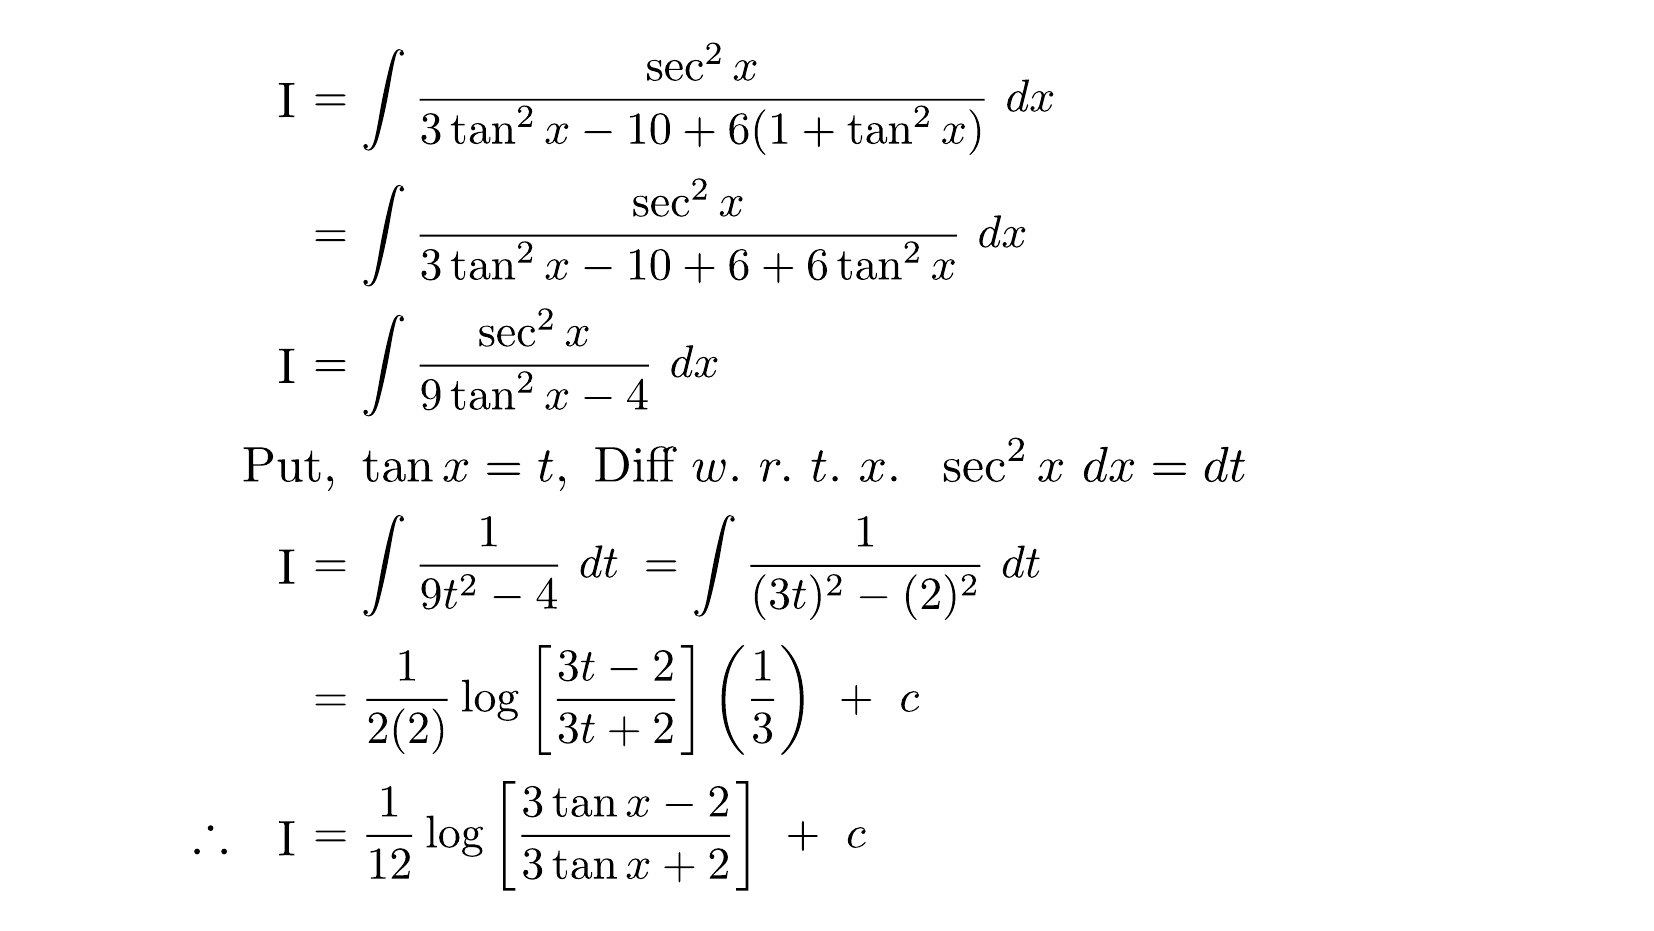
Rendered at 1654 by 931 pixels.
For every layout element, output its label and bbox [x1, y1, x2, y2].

text_box [314, 514, 618, 617]
text_box [243, 437, 1246, 492]
title [47, 36, 1607, 899]
text_box [279, 348, 295, 383]
text_box [645, 515, 1040, 621]
text_box [194, 825, 228, 855]
text_box [315, 781, 866, 891]
text_box [314, 178, 1026, 287]
text_box [314, 308, 718, 417]
text_box [279, 549, 295, 584]
text_box [278, 82, 295, 118]
text_box [314, 42, 1054, 156]
text_box [279, 821, 295, 856]
text_box [315, 645, 920, 755]
